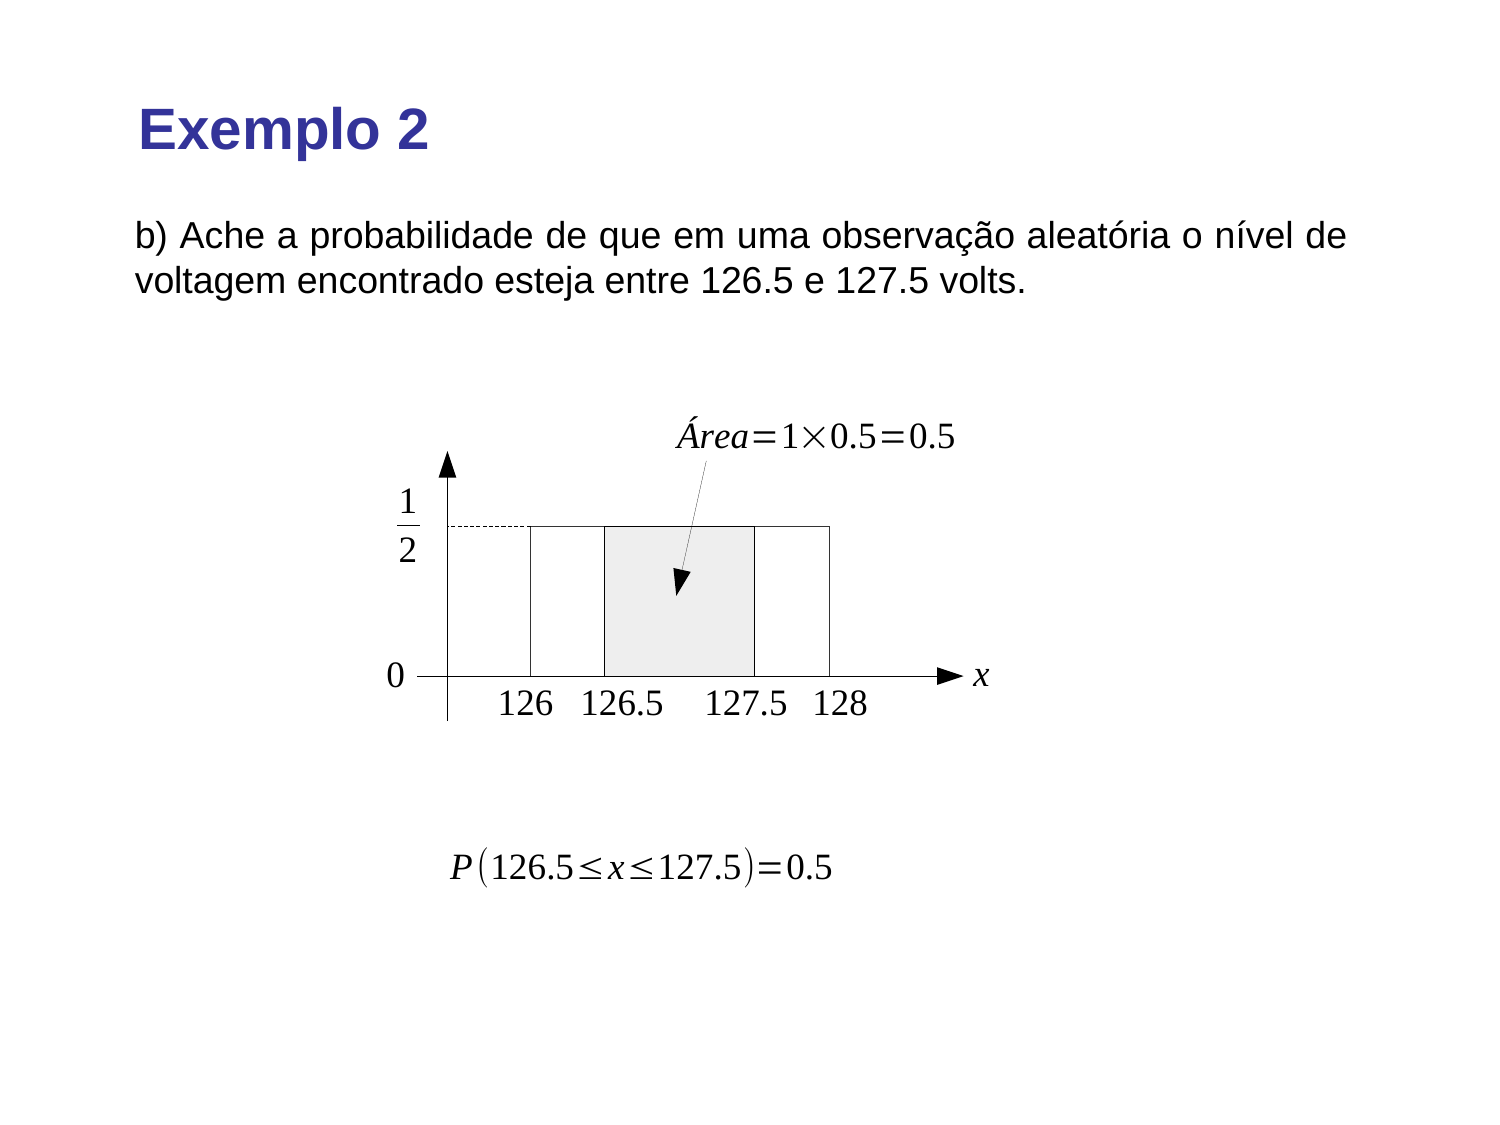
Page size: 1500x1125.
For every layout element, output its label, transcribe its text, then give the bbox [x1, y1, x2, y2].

text_box [530, 526, 830, 677]
chart [380, 655, 412, 697]
text_box Exemplo 2 [123, 84, 1400, 179]
chart [442, 845, 840, 890]
chart [574, 682, 670, 725]
chart [491, 682, 560, 725]
text_box b) Ache a probabilidade de que em uma observação aleatória o nível de voltagem encontrado esteja entre 126.5 e 127.5 volts. [120, 203, 1362, 309]
chart [389, 481, 428, 570]
chart [667, 416, 963, 458]
chart [698, 682, 794, 725]
chart [806, 682, 874, 725]
chart [965, 653, 998, 695]
